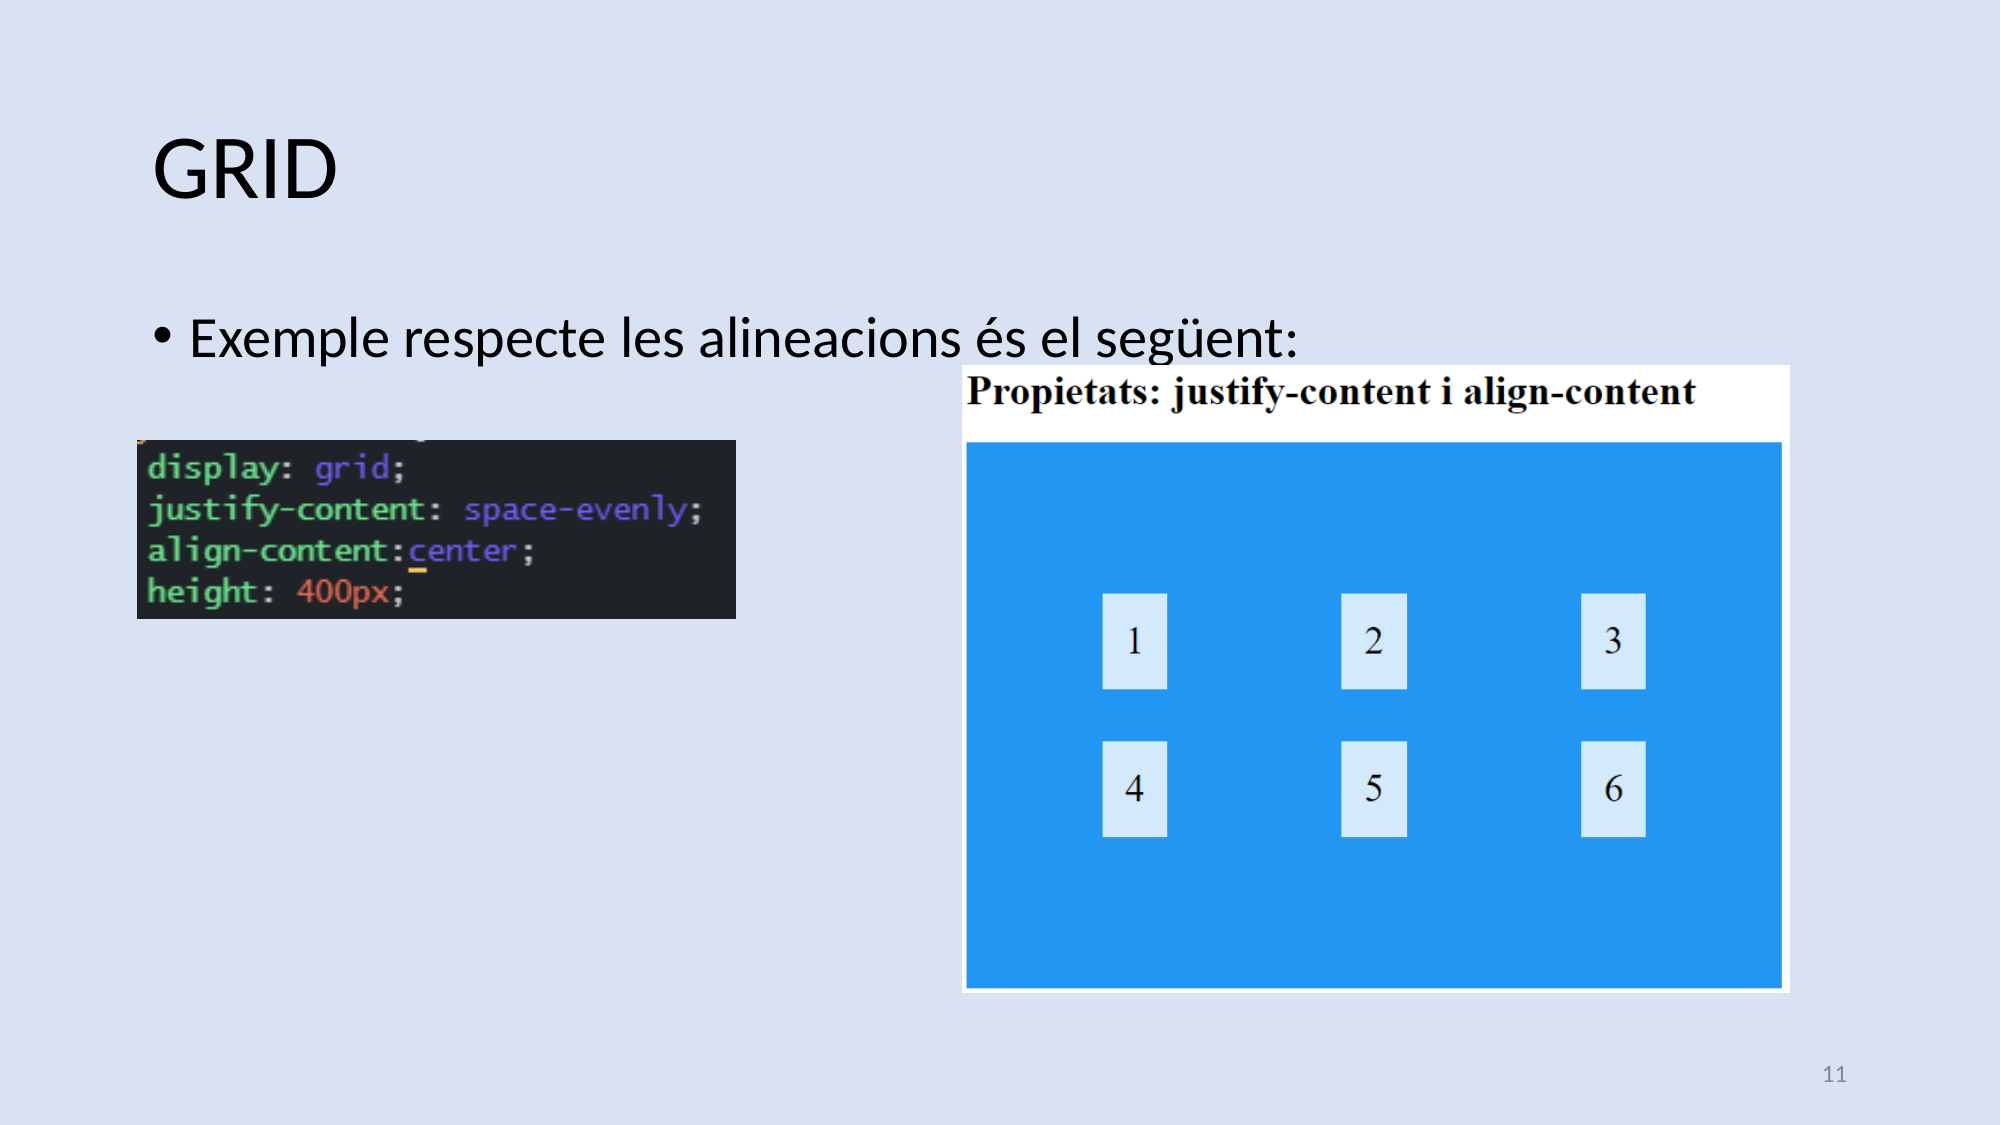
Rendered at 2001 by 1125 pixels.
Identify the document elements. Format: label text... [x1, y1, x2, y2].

picture [962, 365, 1790, 993]
list Exemple respecte les alineacions és el següent: [137, 299, 1863, 1014]
picture [137, 440, 736, 619]
slide_number <number> [1412, 1042, 1863, 1103]
title GRID [137, 59, 1863, 278]
